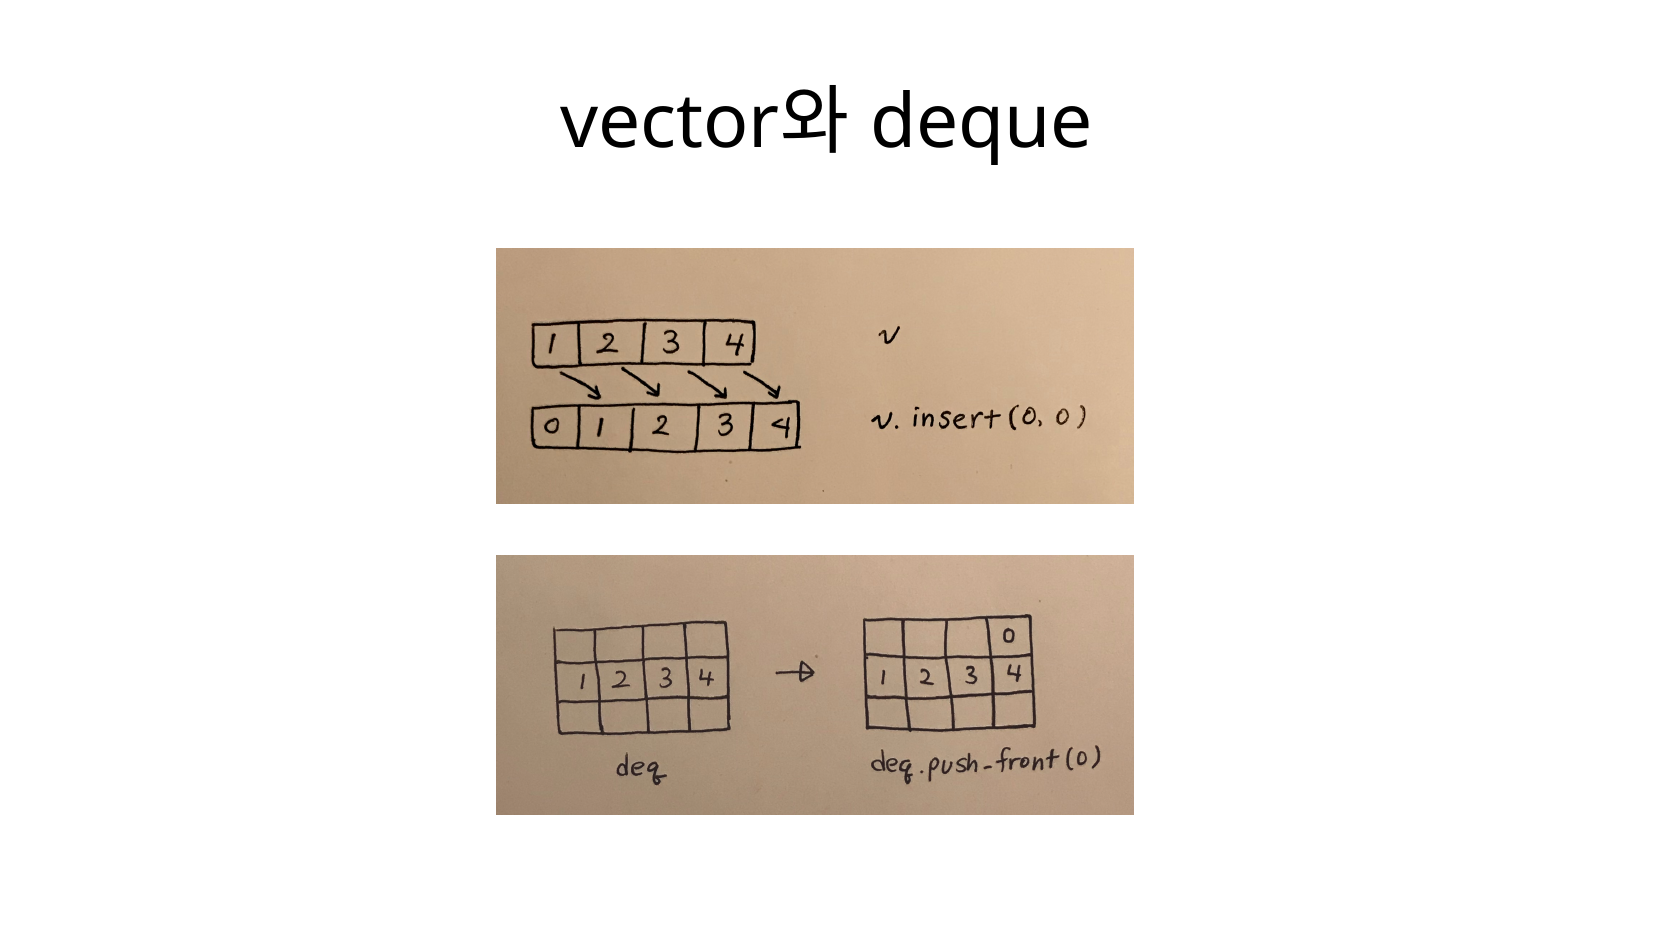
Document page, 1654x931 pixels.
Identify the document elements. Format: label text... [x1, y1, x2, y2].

title vector와 deque [82, 37, 1571, 193]
picture [496, 555, 1134, 815]
picture [496, 248, 1134, 504]
